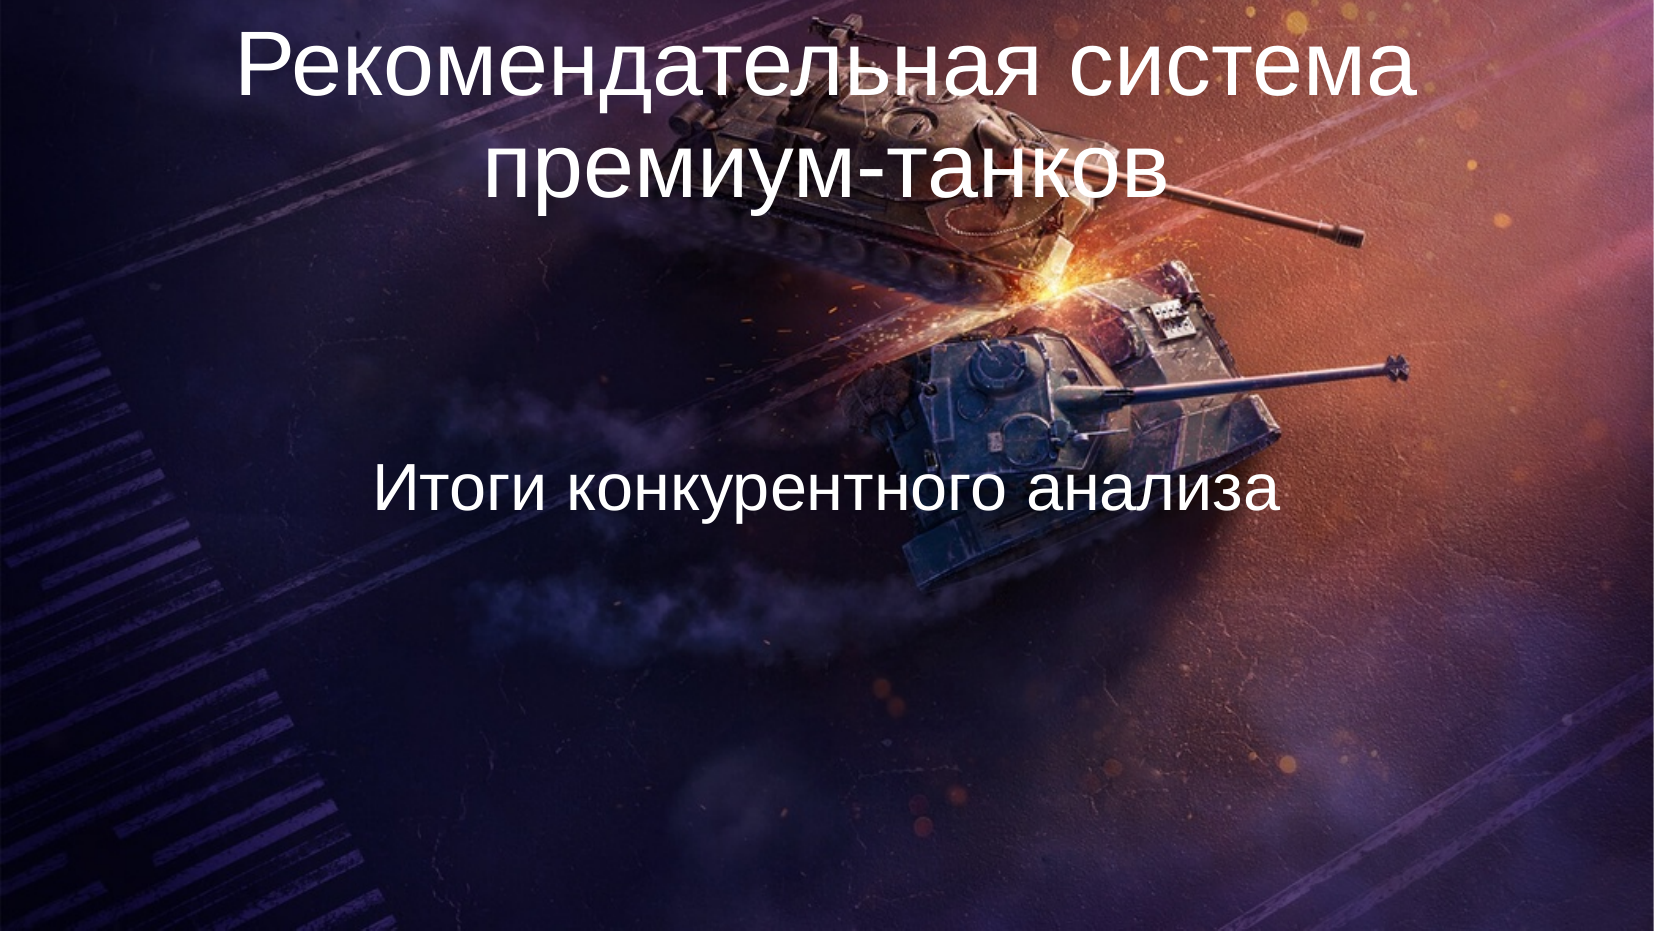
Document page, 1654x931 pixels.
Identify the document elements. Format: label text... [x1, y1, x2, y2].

subtitle Итоги конкурентного анализа [82, 217, 1571, 758]
picture [0, 0, 1654, 931]
title Рекомендательная система премиум-танков [82, 12, 1571, 217]
